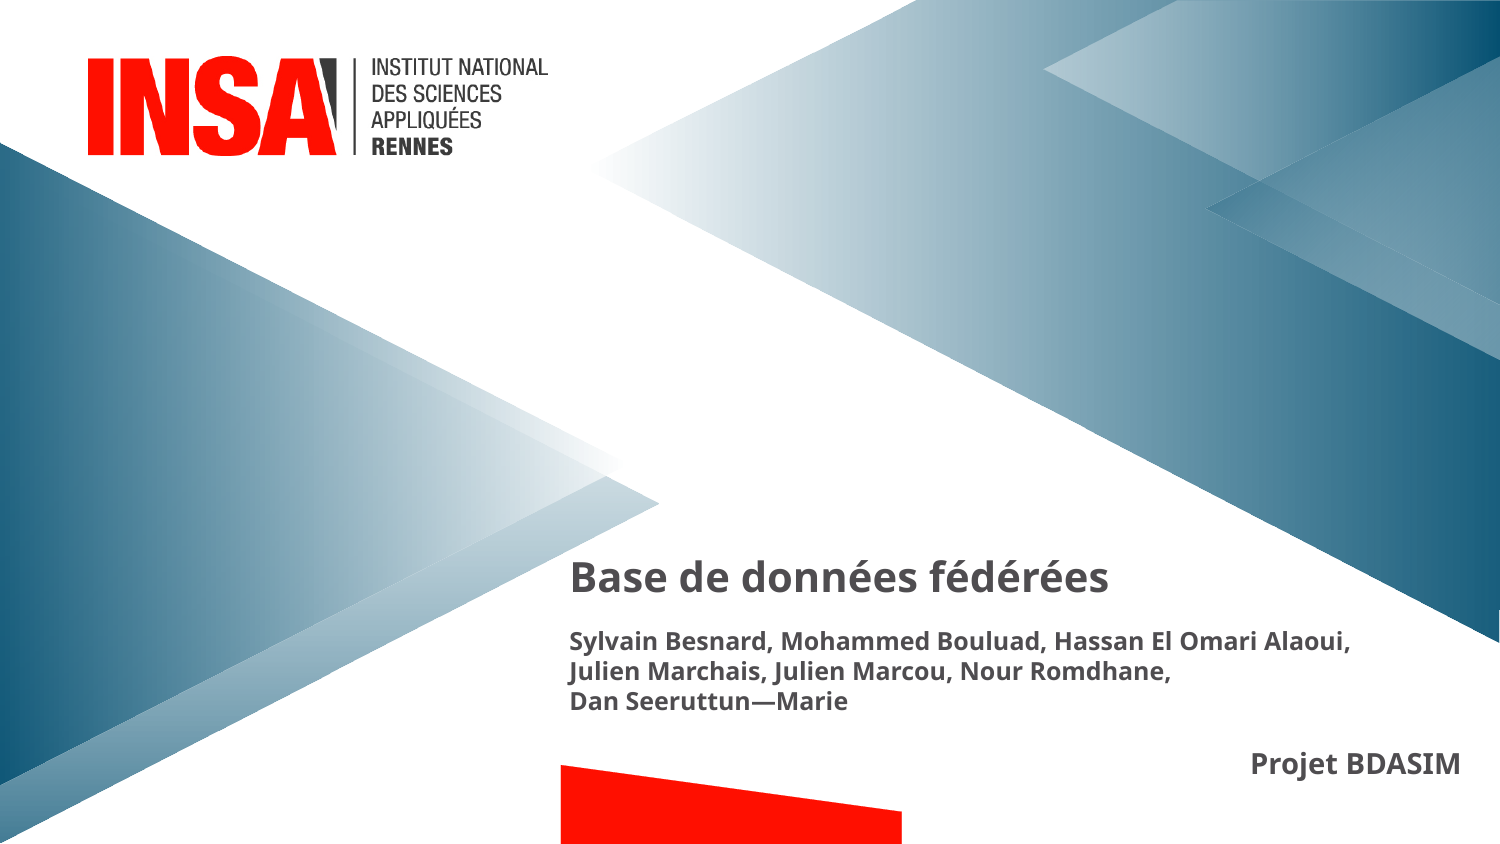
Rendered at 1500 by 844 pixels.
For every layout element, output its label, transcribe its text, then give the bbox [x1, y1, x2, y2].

text_box Base de données fédérées Sylvain Besnard, Mohammed Bouluad, Hassan El Omari Alaoui, Julien Marchais, Julien Marcou, Nour Romdhane, Dan Seeruttun—Marie Projet BDASIM [554, 543, 1477, 844]
picture [88, 56, 548, 156]
